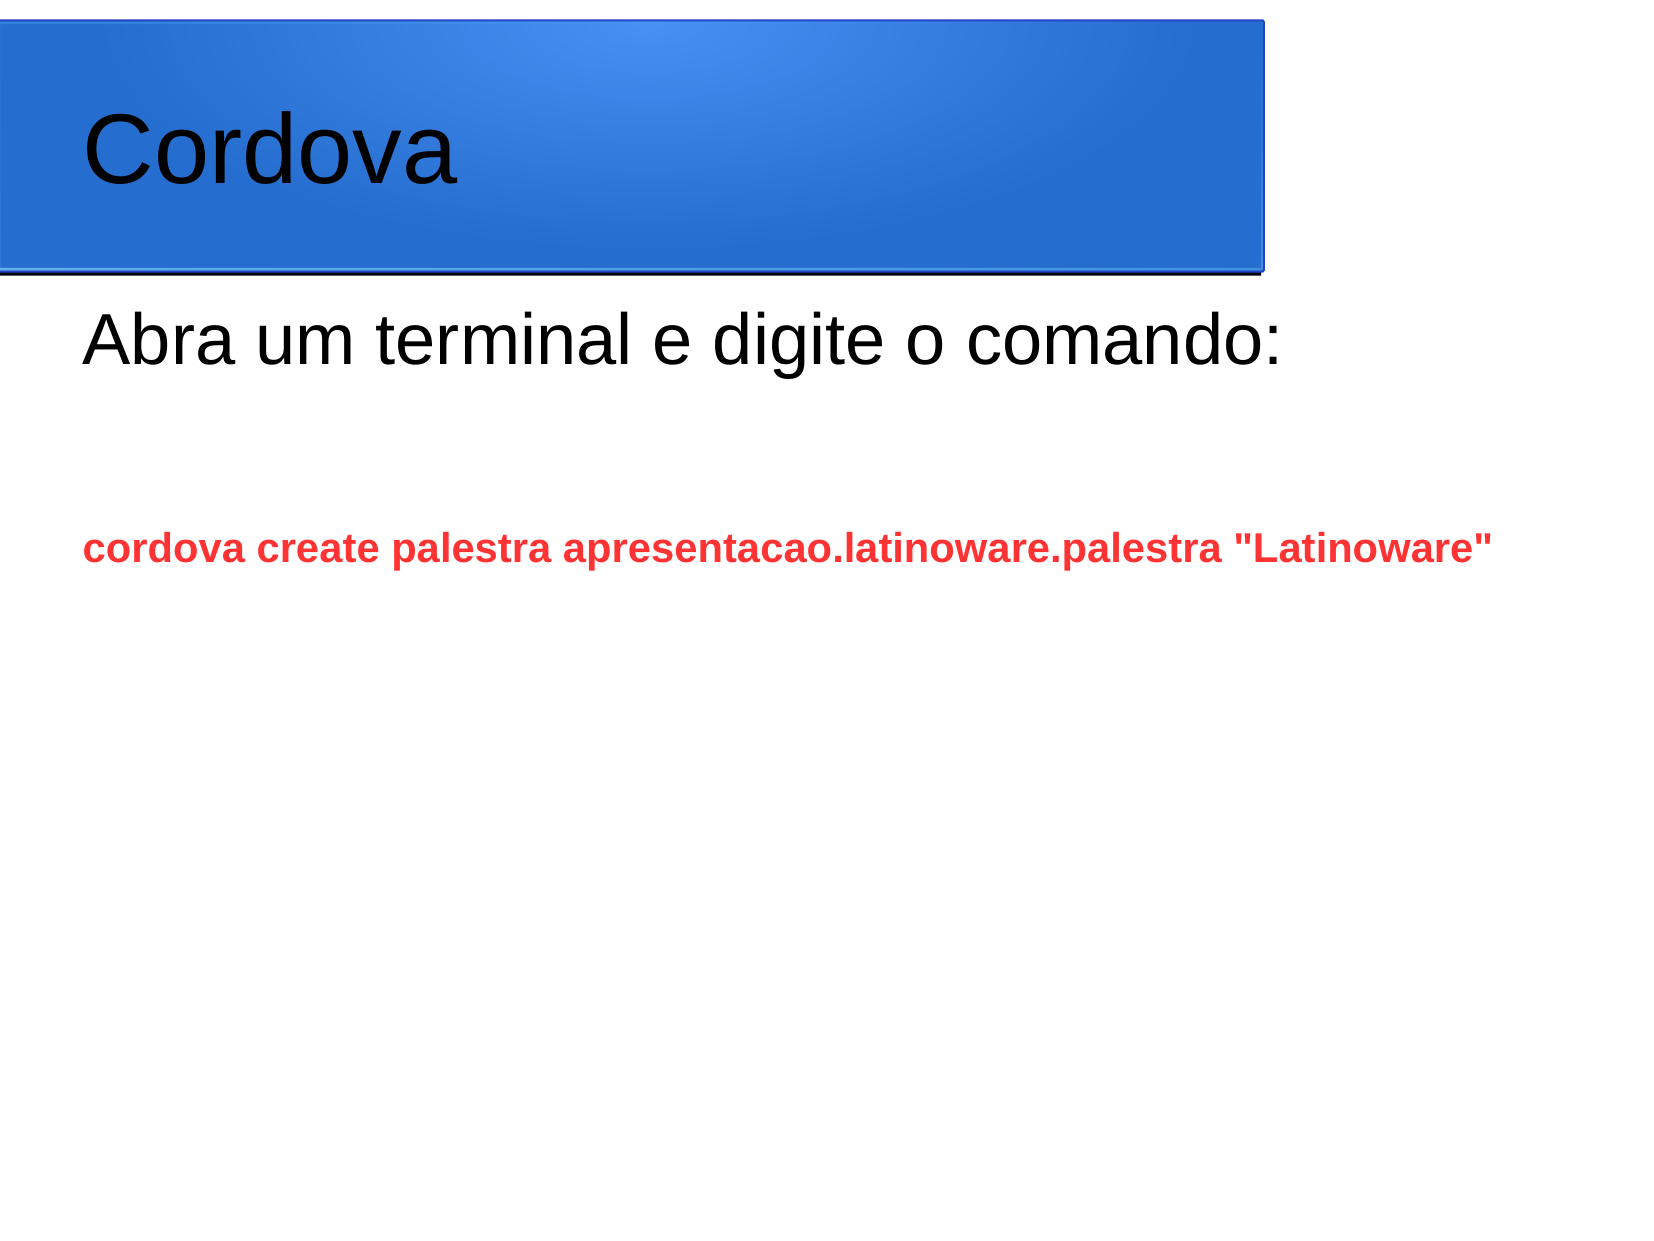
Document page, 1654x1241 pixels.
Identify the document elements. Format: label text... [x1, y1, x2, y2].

list Abra um terminal e digite o comando: cordova create palestra apresentacao.latinoware.palestra "Latinoware" [82, 299, 1571, 1019]
title Cordova [82, 47, 1235, 252]
